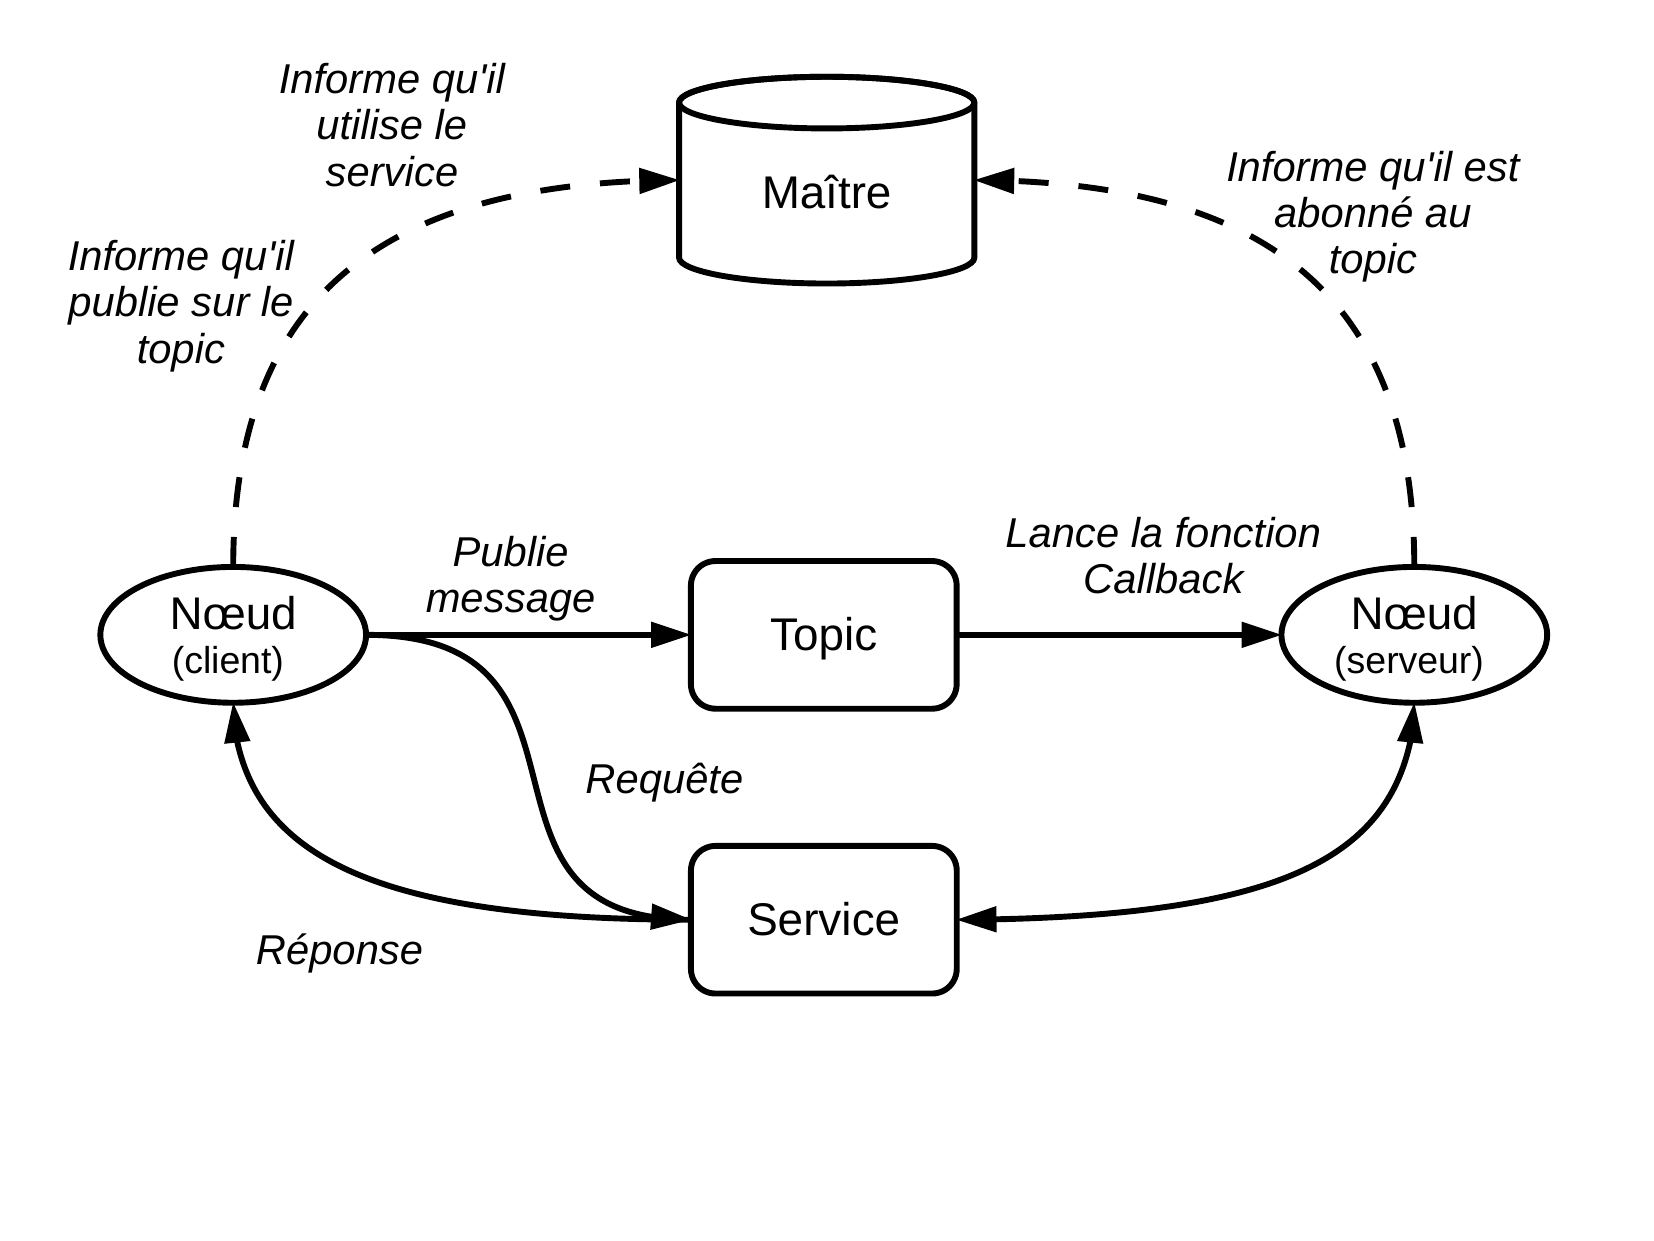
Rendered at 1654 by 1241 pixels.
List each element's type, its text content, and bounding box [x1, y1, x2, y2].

text_box Lance la fonction Callback [956, 501, 1371, 657]
text_box Maître [679, 104, 975, 284]
text_box Informe qu'il est abonné au topic [1210, 135, 1536, 384]
text_box Réponse [236, 919, 443, 1028]
text_box Service [690, 845, 957, 994]
text_box Publie message [407, 521, 615, 631]
text_box Nœud (client) [100, 566, 366, 703]
text_box Topic [690, 561, 957, 709]
text_box Nœud (serveur) [1288, 566, 1548, 703]
text_box Informe qu'il publie sur le topic [7, 225, 355, 473]
text_box Informe qu'il utilise le service [233, 48, 551, 207]
text_box Requête [561, 748, 768, 857]
